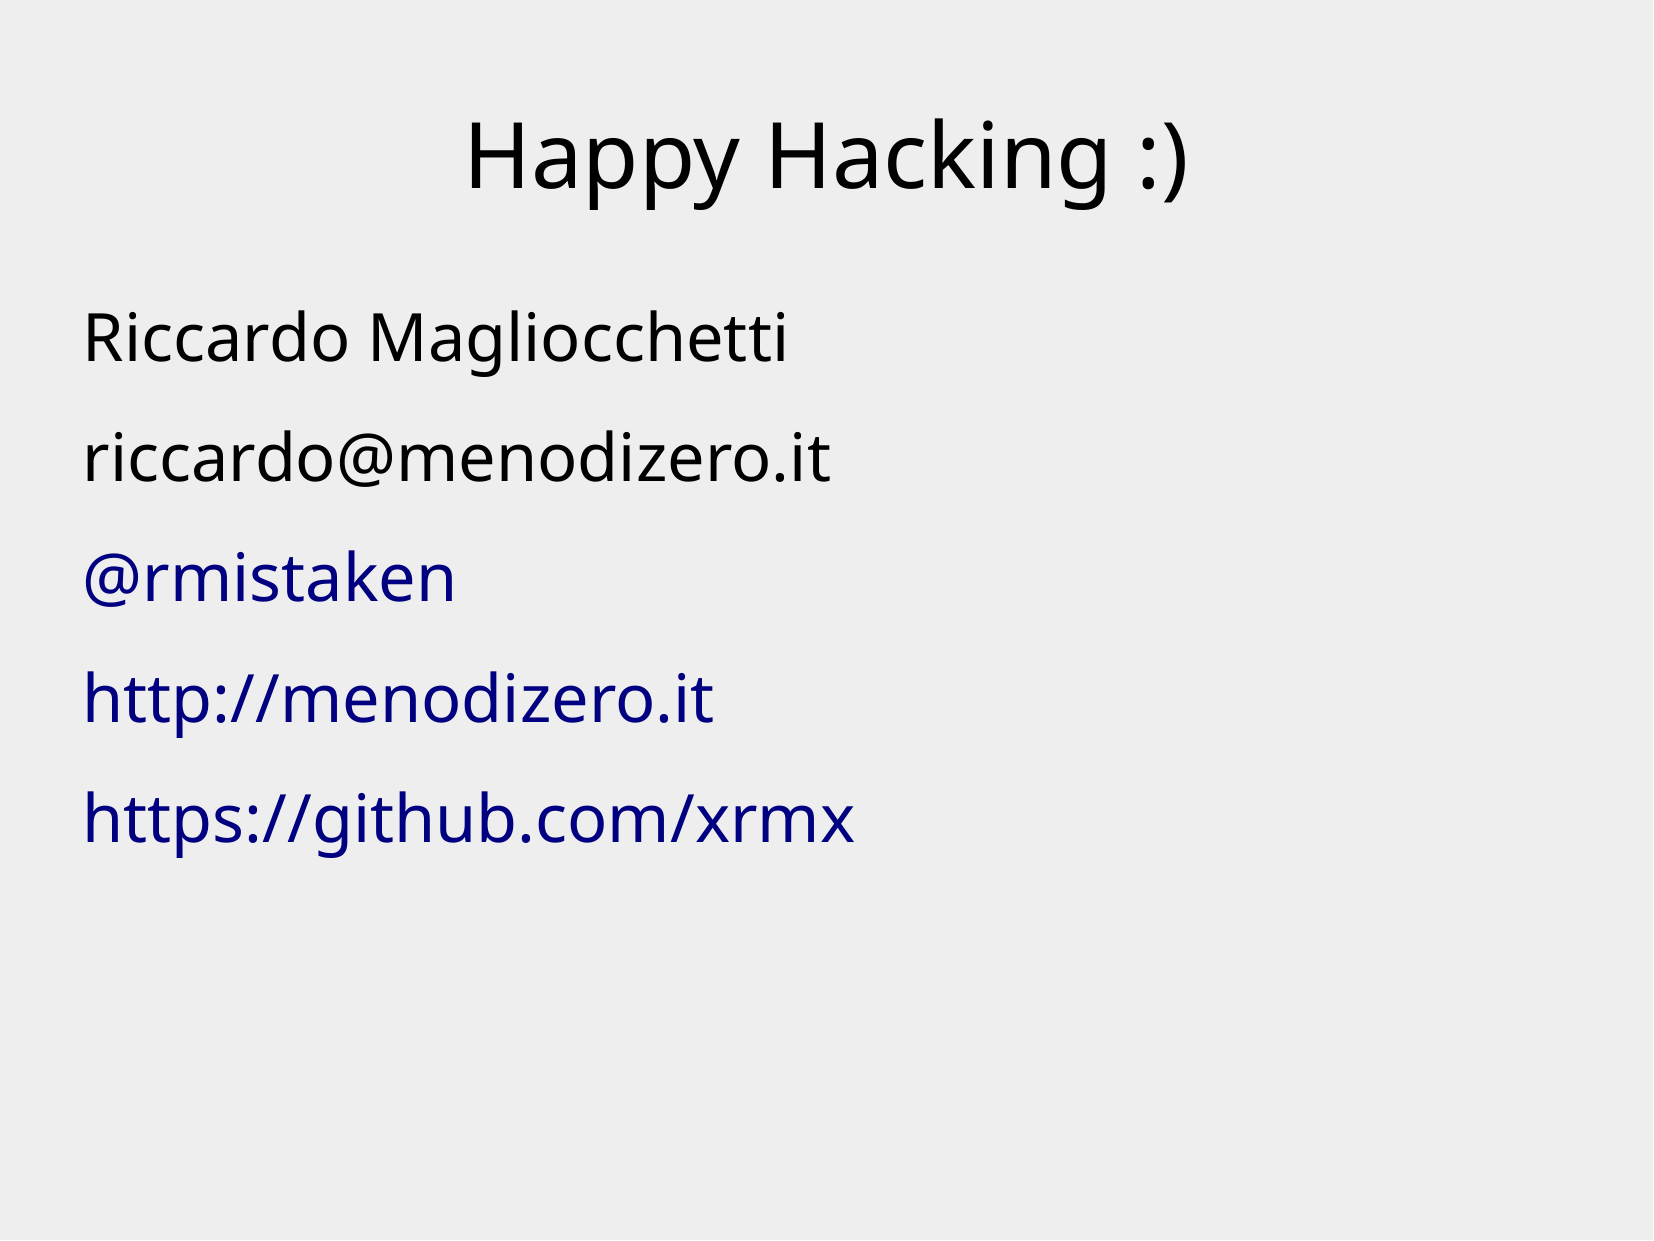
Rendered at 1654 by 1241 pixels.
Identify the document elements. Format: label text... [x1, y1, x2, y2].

list Riccardo Magliocchetti riccardo@menodizero.it @rmistaken http://menodizero.it https://github.com/xrmx [82, 290, 1571, 1010]
title Happy Hacking :) [82, 49, 1571, 257]
